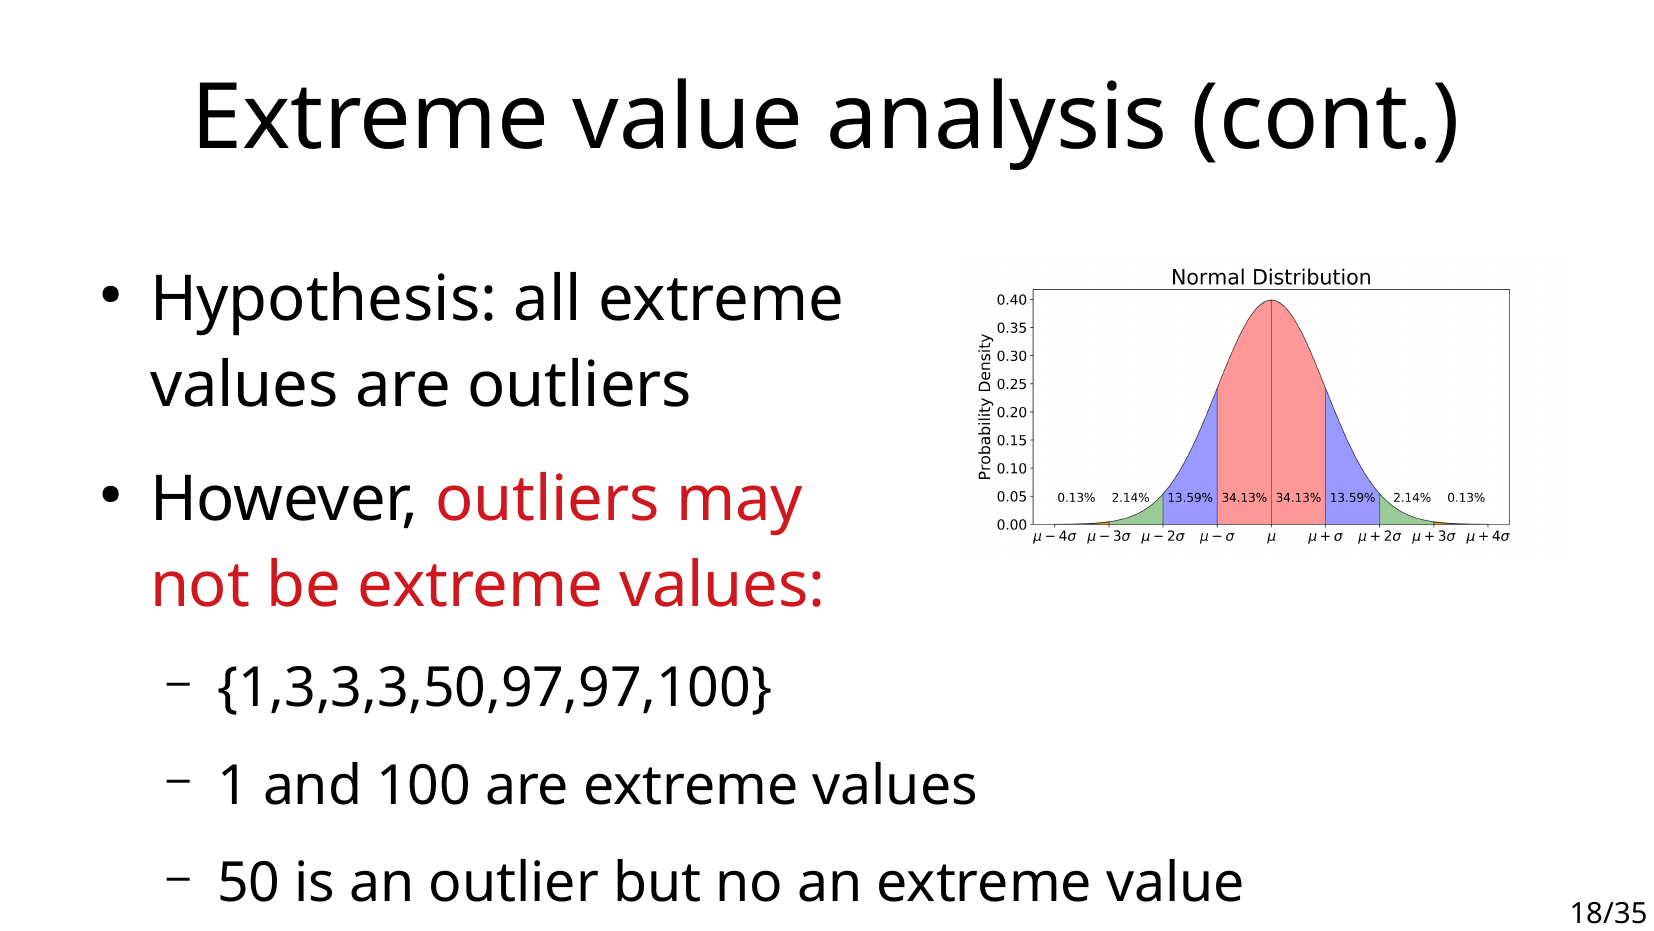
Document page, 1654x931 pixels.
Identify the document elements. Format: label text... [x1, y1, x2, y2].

title Extreme value analysis (cont.) [82, 1, 1571, 226]
picture [956, 252, 1571, 563]
list Hypothesis: all extreme values are outliers However, outliers may not be extreme values: {1,3,3,3,50,97,97,100} 1 and 100 are extreme values 50 is an outlier but no an extreme value [82, 253, 1312, 919]
